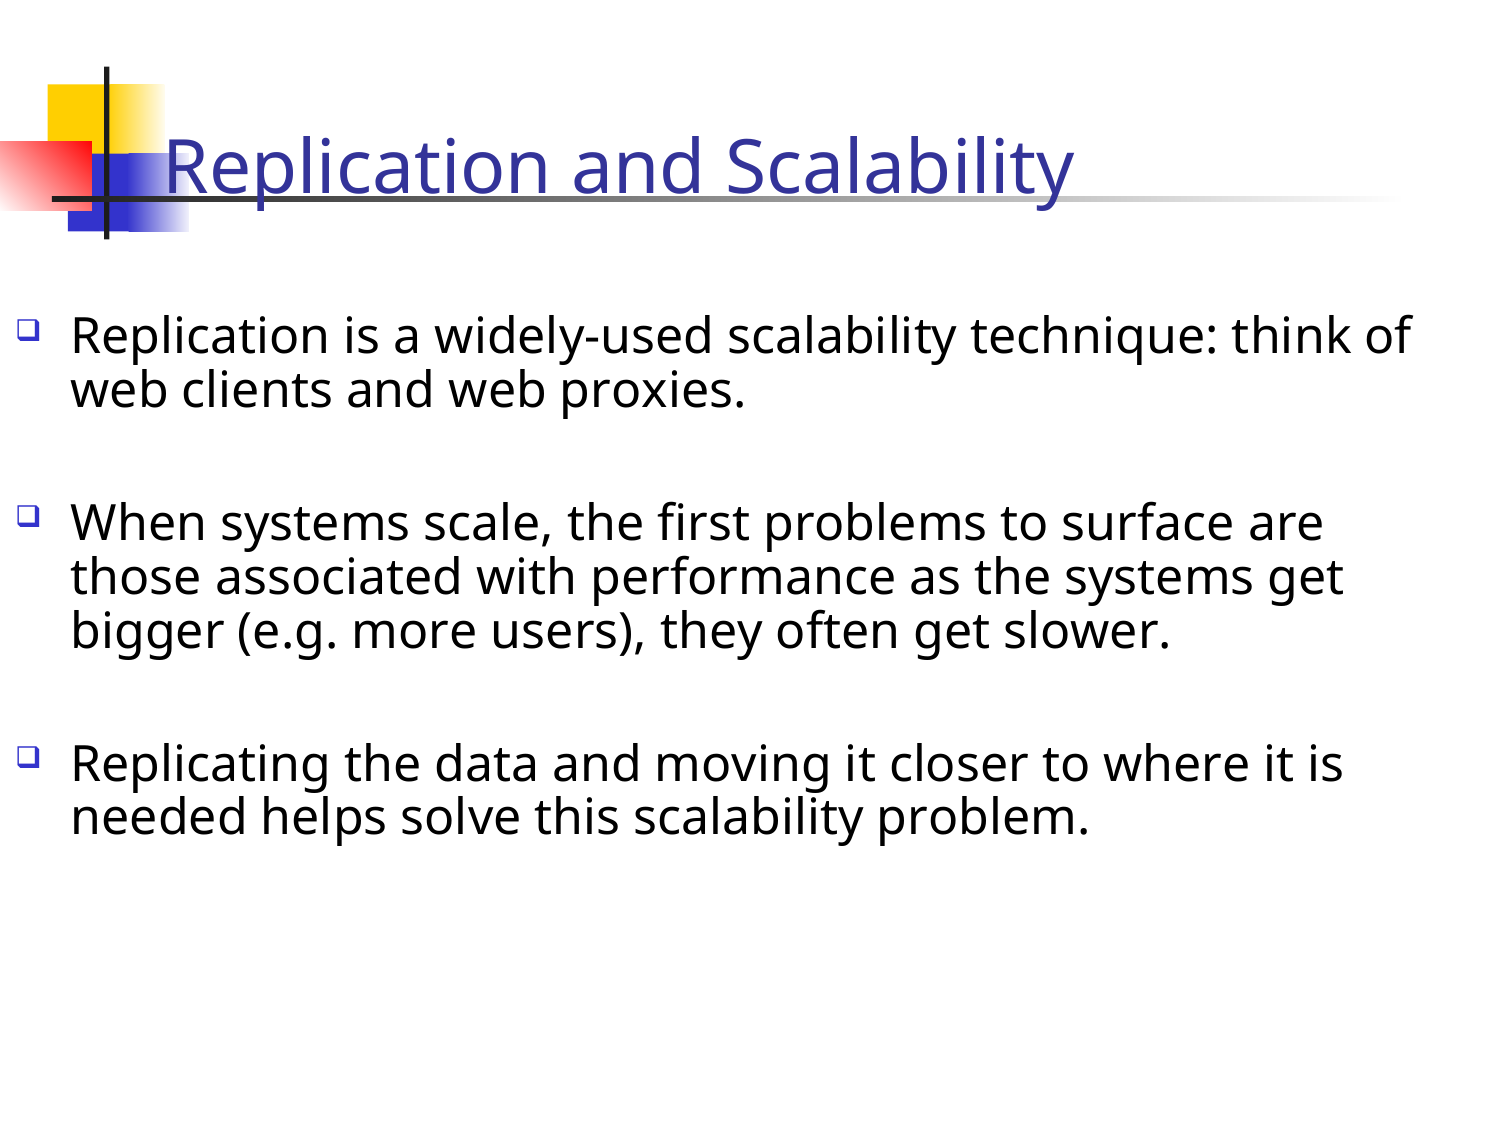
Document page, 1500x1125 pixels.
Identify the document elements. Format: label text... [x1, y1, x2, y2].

text_box Replication is a widely-used scalability technique: think of web clients and web proxies. When systems scale, the first problems to surface are those associated with performance as the systems get bigger (e.g. more users), they often get slower. Replicating the data and moving it closer to where it is needed helps solve this scalability problem. [0, 302, 1479, 1092]
text_box Replication and Scalability [147, 82, 1500, 216]
